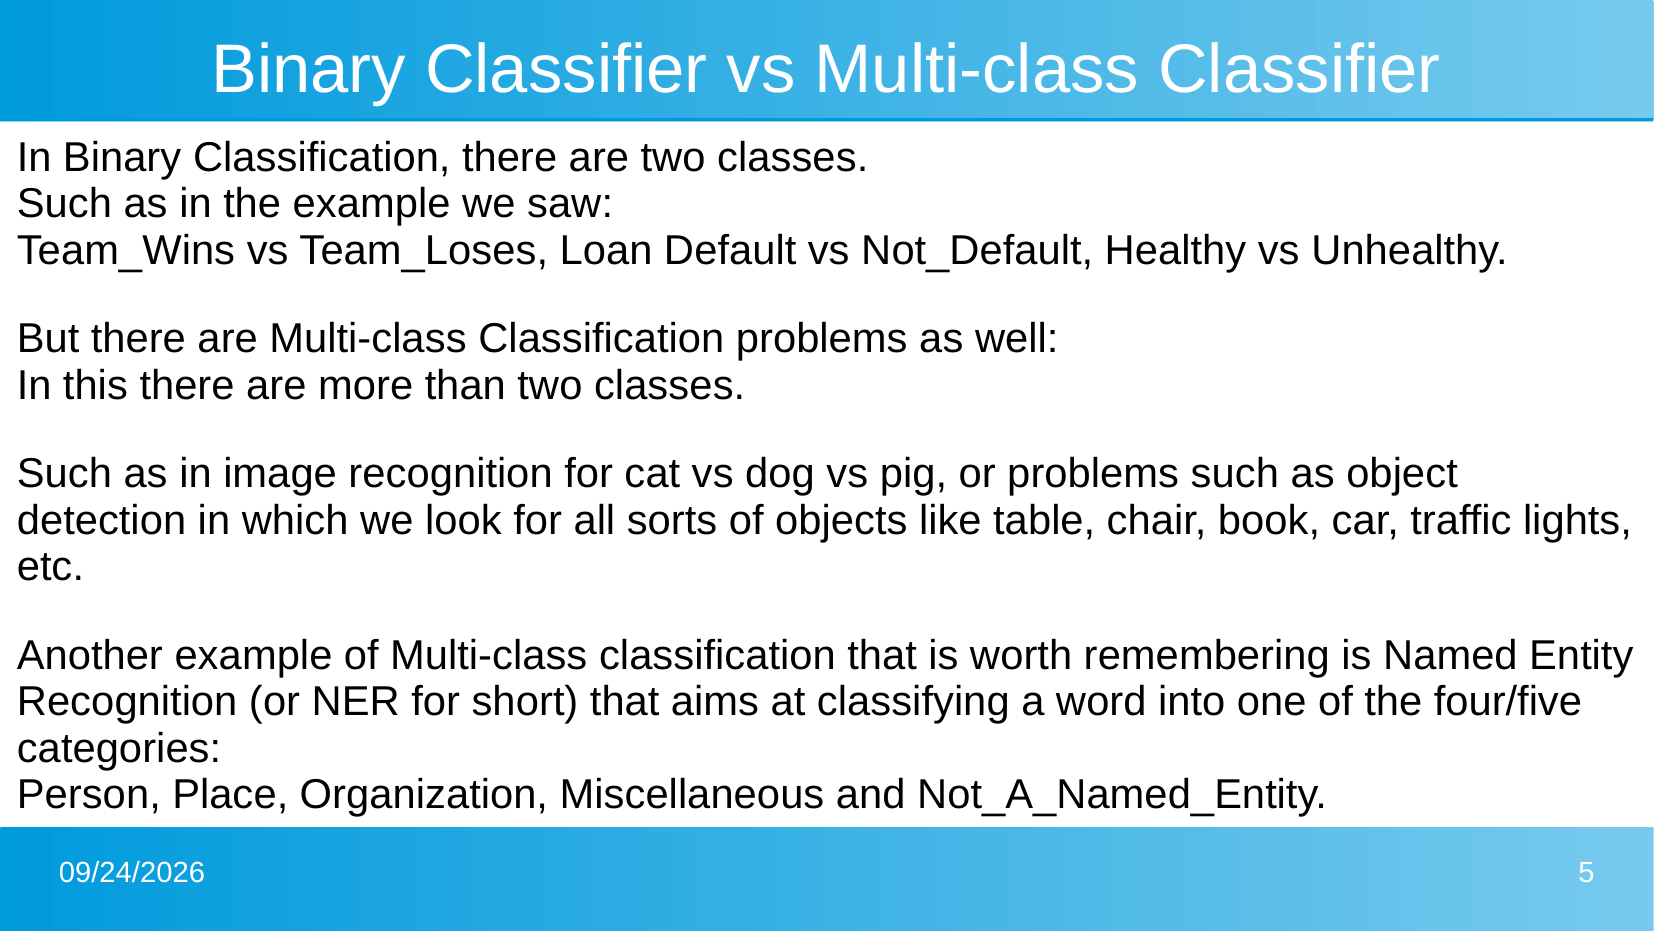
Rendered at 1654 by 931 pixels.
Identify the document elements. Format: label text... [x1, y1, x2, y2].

text_box In Binary Classification, there are two classes. Such as in the example we saw: Team_Wins vs Team_Loses, Loan Default vs Not_Default, Healthy vs Unhealthy. But there are Multi-class Classification problems as well: In this there are more than two classes. Such as in image recognition for cat vs dog vs pig, or problems such as object detection in which we look for all sorts of objects like table, chair, book, car, traffic lights, etc. Another example of Multi-class classification that is worth remembering is Named Entity Recognition (or NER for short) that aims at classifying a word into one of the four/five categories: Person, Place, Organization, Miscellaneous and Not_A_Named_Entity. [2, 126, 1651, 863]
title Binary Classifier vs Multi-class Classifier [59, 29, 1595, 108]
